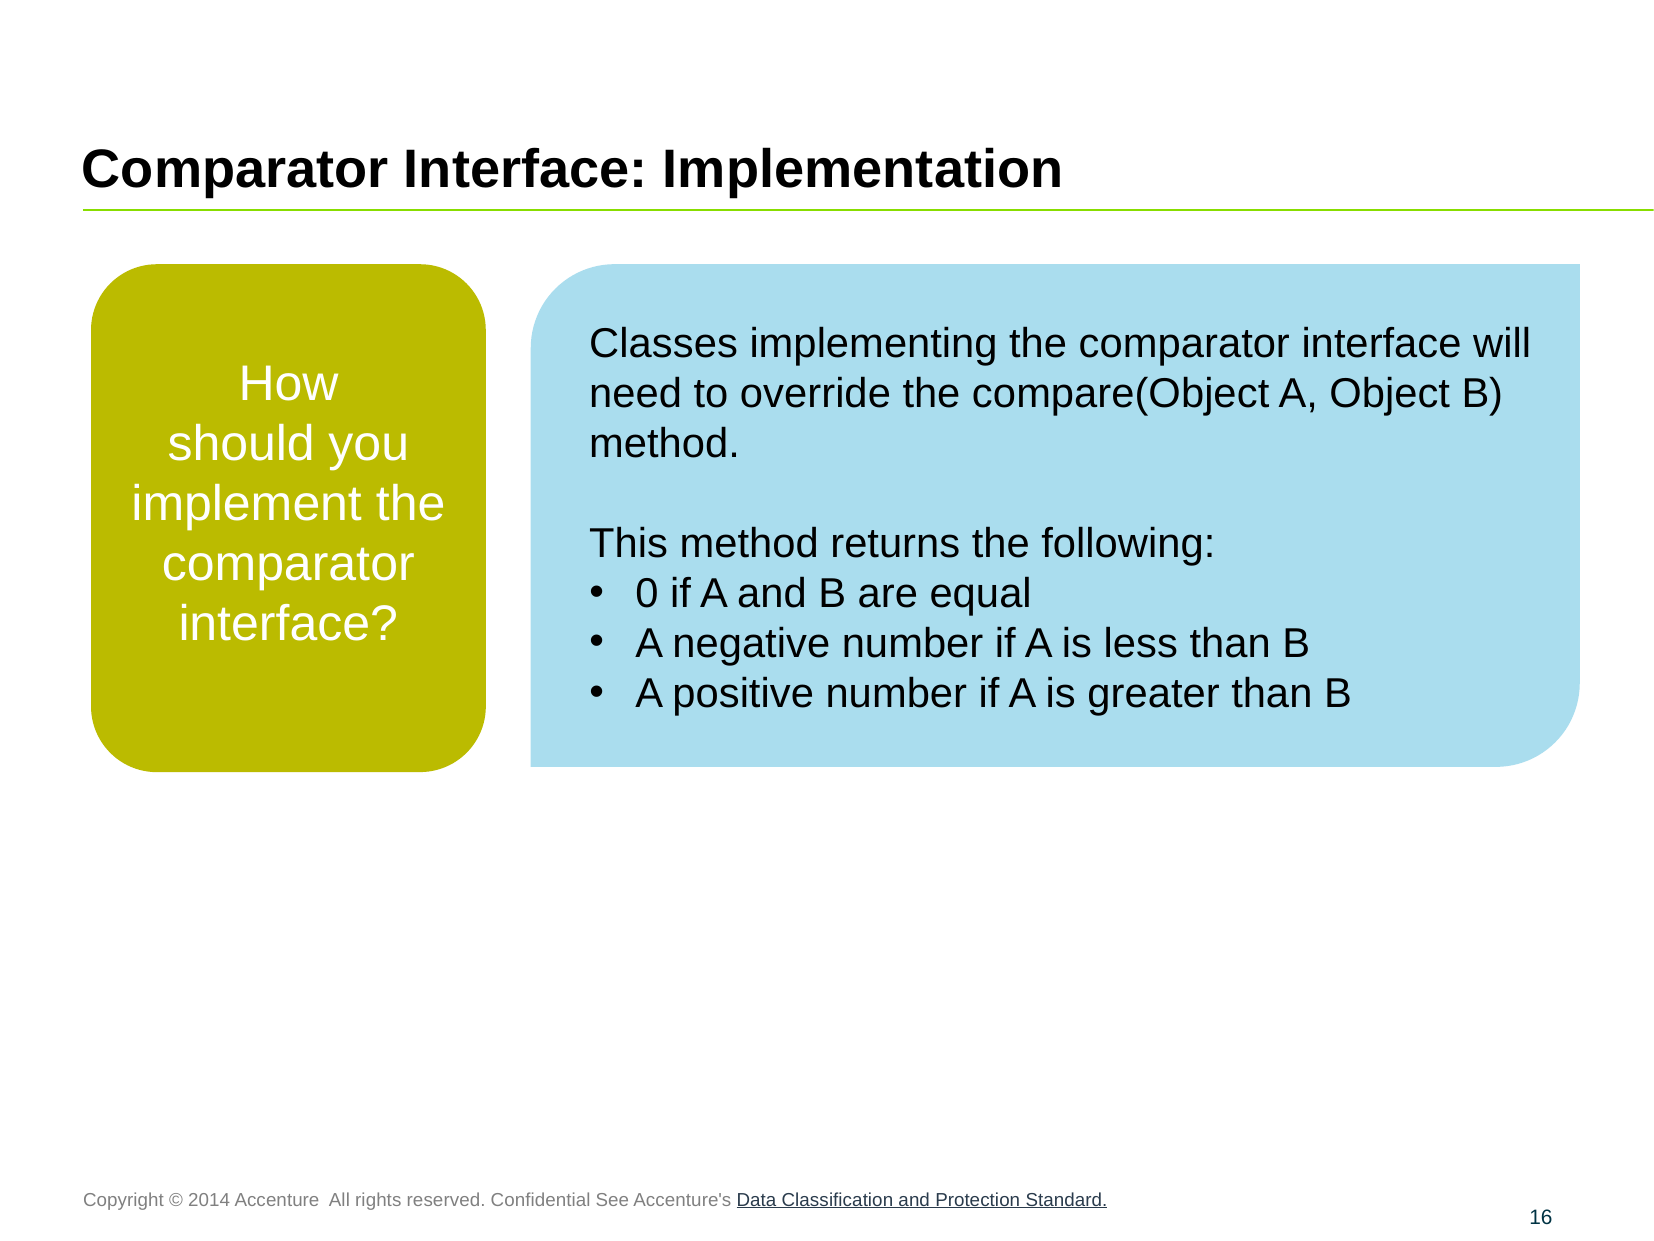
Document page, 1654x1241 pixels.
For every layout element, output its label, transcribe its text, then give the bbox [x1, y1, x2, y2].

text_box [91, 264, 486, 773]
text_box 16 [1529, 1182, 1645, 1229]
text_box How should you implement the comparator interface? [94, 342, 483, 658]
text_box Classes implementing the comparator interface will need to override the compare(Object A, Object B) method. This method returns the following: 0 if A and B are equal A negative number if A is less than B A positive number if A is greater than B [530, 264, 1580, 767]
title Comparator Interface: Implementation [81, 56, 1654, 199]
